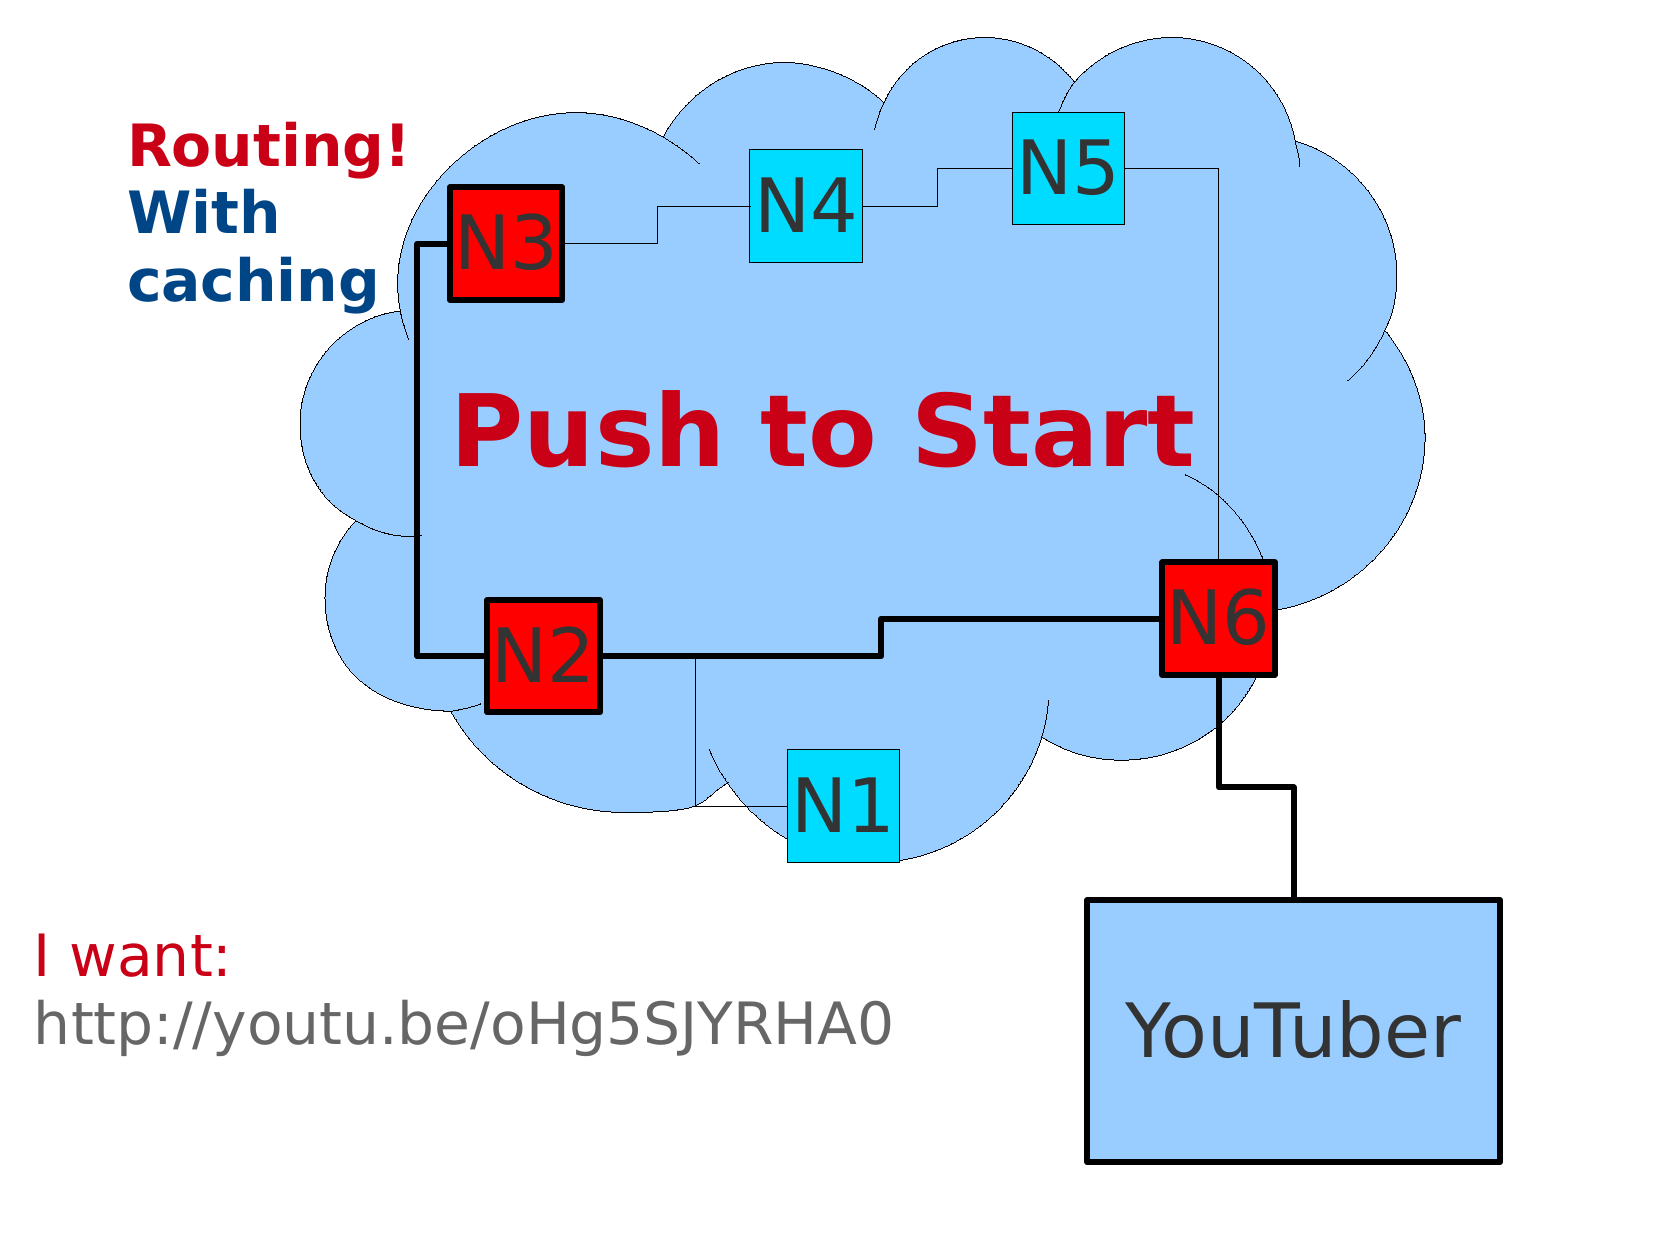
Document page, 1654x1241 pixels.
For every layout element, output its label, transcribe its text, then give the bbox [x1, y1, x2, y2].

text_box I want: http://youtu.be/oHg5SJYRHA0 [19, 915, 938, 1067]
text_box Push to Start [747, 807, 787, 839]
text_box N1 [787, 749, 900, 863]
text_box Push to Start [1222, 675, 1258, 723]
text_box N3 [451, 187, 563, 300]
text_box Push to Start [694, 622, 1216, 861]
text_box N4 [749, 149, 863, 263]
text_box N2 [487, 599, 600, 713]
text_box N5 [1012, 112, 1125, 225]
text_box Push to Start [451, 37, 1426, 611]
text_box N6 [1162, 562, 1275, 675]
text_box Push to Start [423, 169, 1218, 653]
text_box Push to Start [300, 324, 693, 813]
text_box Routing! With caching [112, 104, 451, 324]
text_box YouTuber [1087, 899, 1500, 1163]
